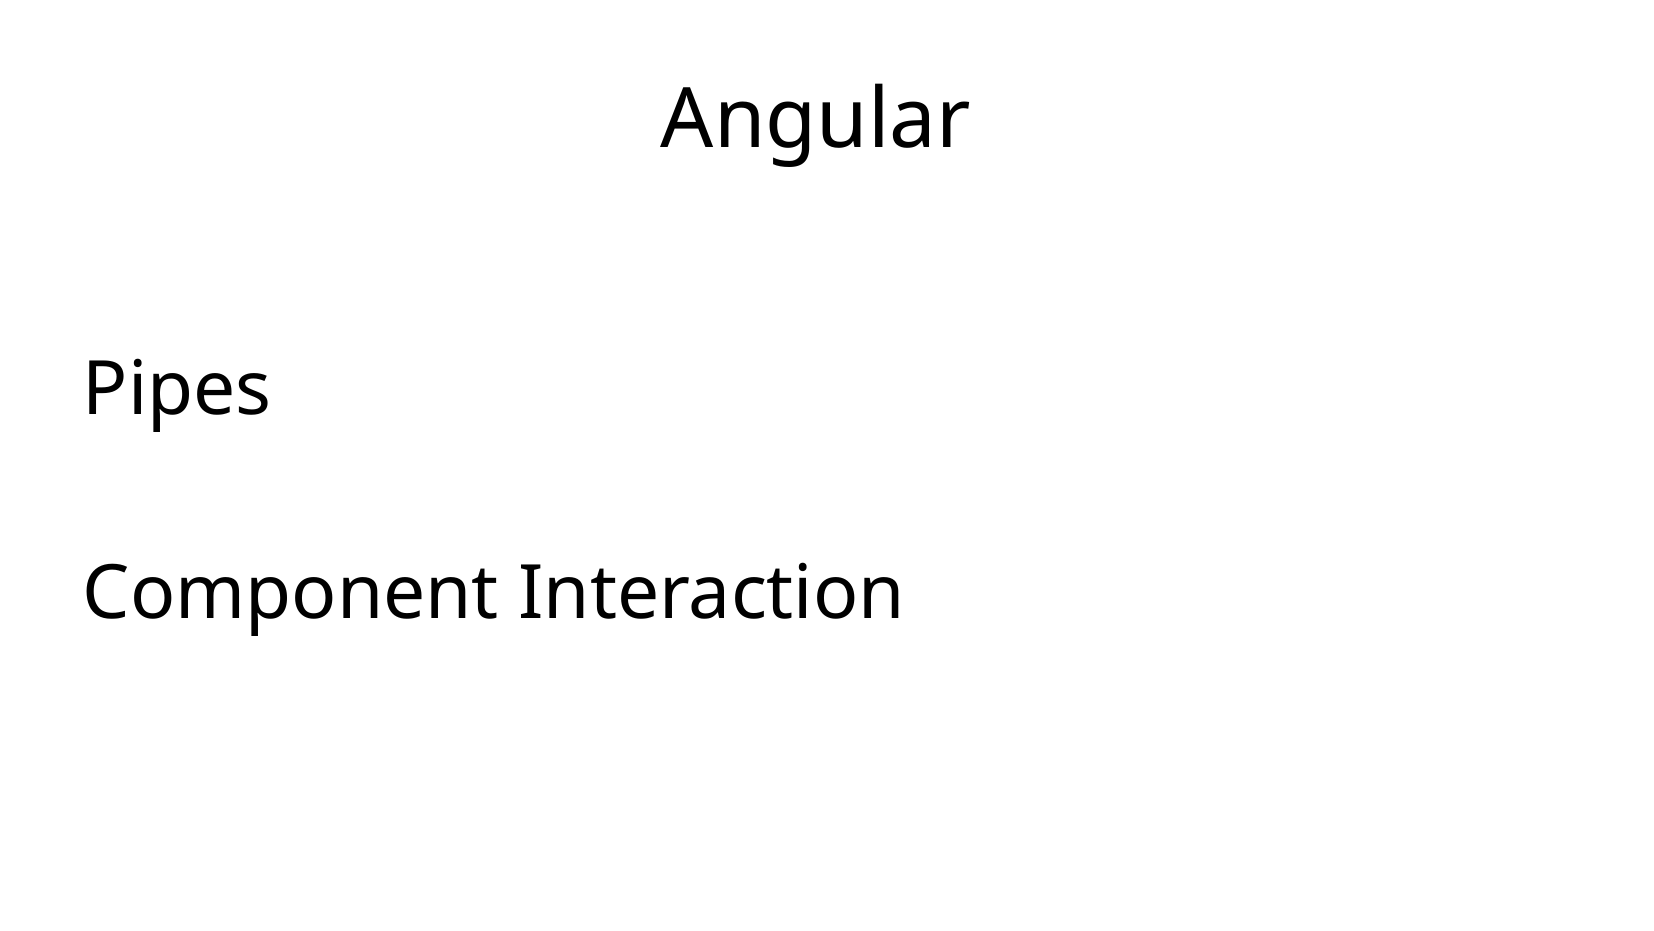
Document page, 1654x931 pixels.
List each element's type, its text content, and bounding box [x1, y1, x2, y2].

subtitle Pipes Component Interaction [82, 217, 1571, 758]
title Angular [82, 37, 1571, 193]
